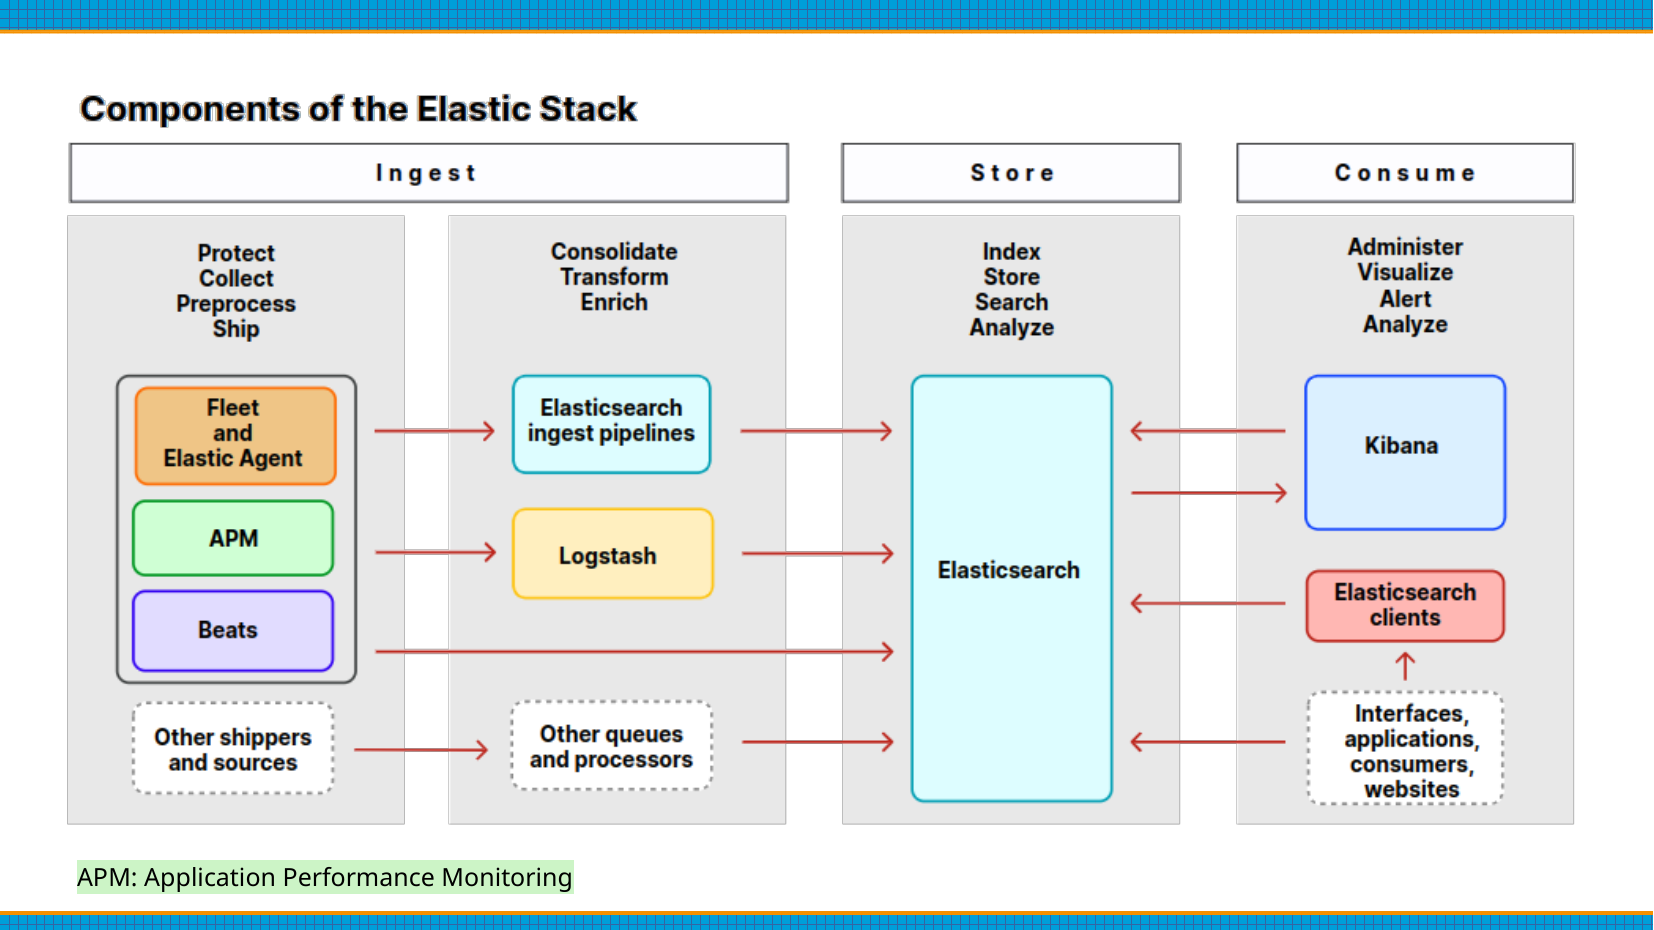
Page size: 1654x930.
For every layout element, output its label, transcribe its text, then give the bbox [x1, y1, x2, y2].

picture [55, 85, 1593, 837]
text_box APM: Application Performance Monitoring [71, 854, 573, 901]
